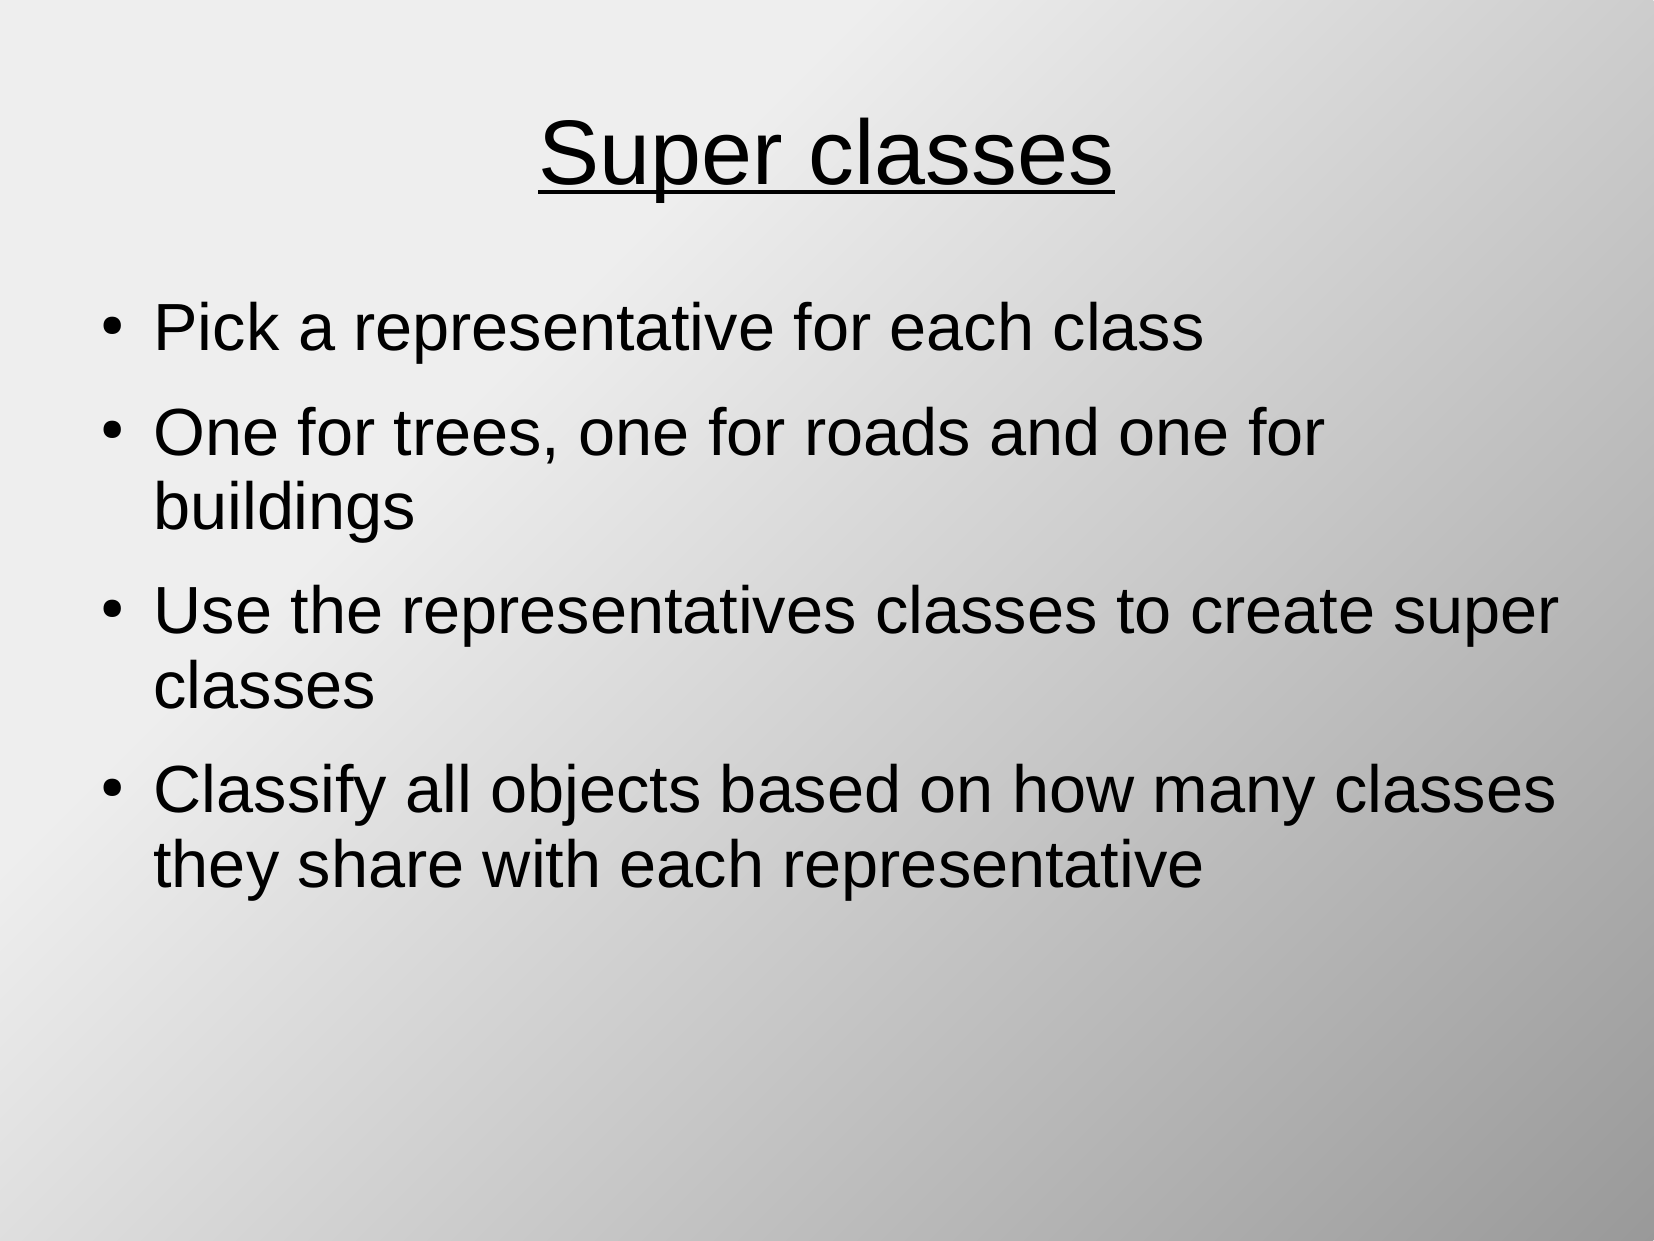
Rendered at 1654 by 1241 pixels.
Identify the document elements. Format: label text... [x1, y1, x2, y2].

list Pick a representative for each class One for trees, one for roads and one for buildings Use the representatives classes to create super classes Classify all objects based on how many classes they share with each representative [82, 290, 1571, 1109]
title Super classes [82, 49, 1571, 257]
